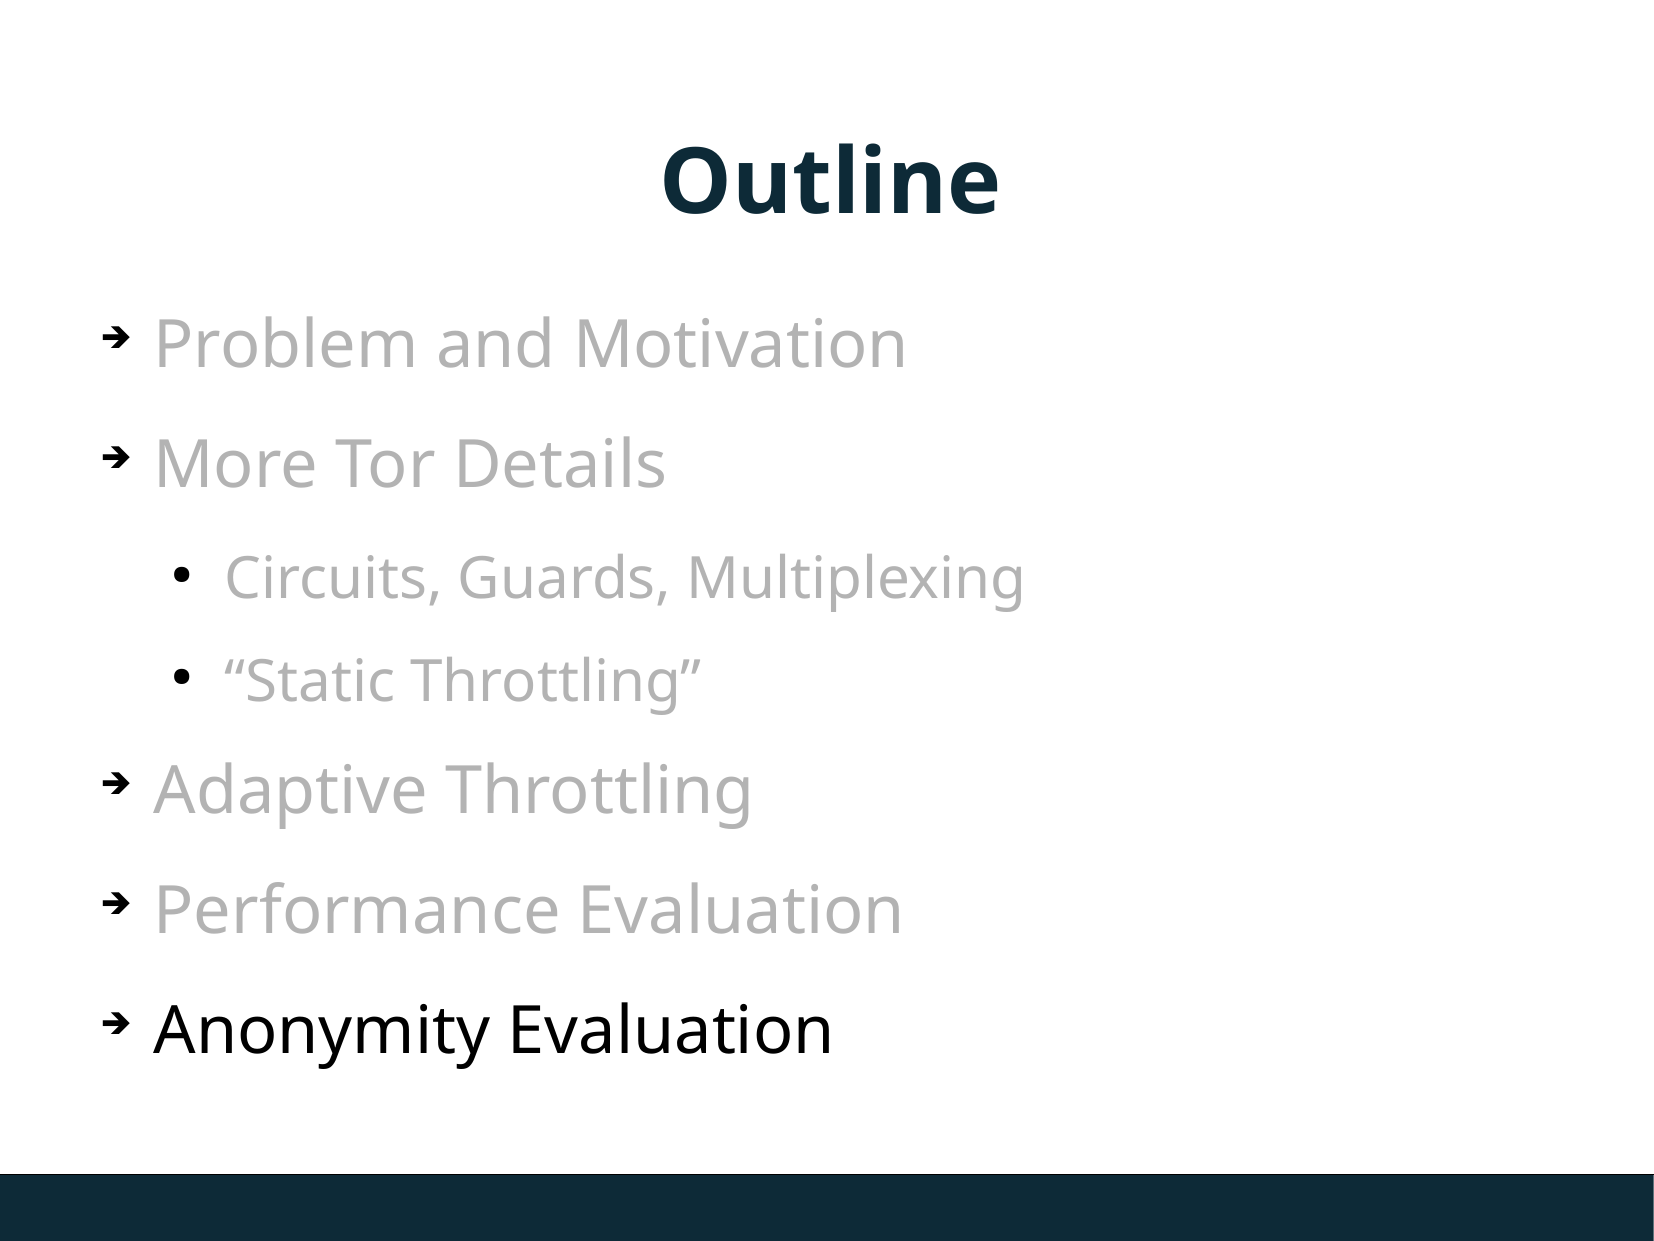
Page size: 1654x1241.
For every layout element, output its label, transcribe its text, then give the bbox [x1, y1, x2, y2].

list Problem and Motivation More Tor Details Circuits, Guards, Multiplexing “Static Throttling” Adaptive Throttling Performance Evaluation Anonymity Evaluation [82, 296, 1571, 1115]
title Outline [86, 74, 1575, 282]
